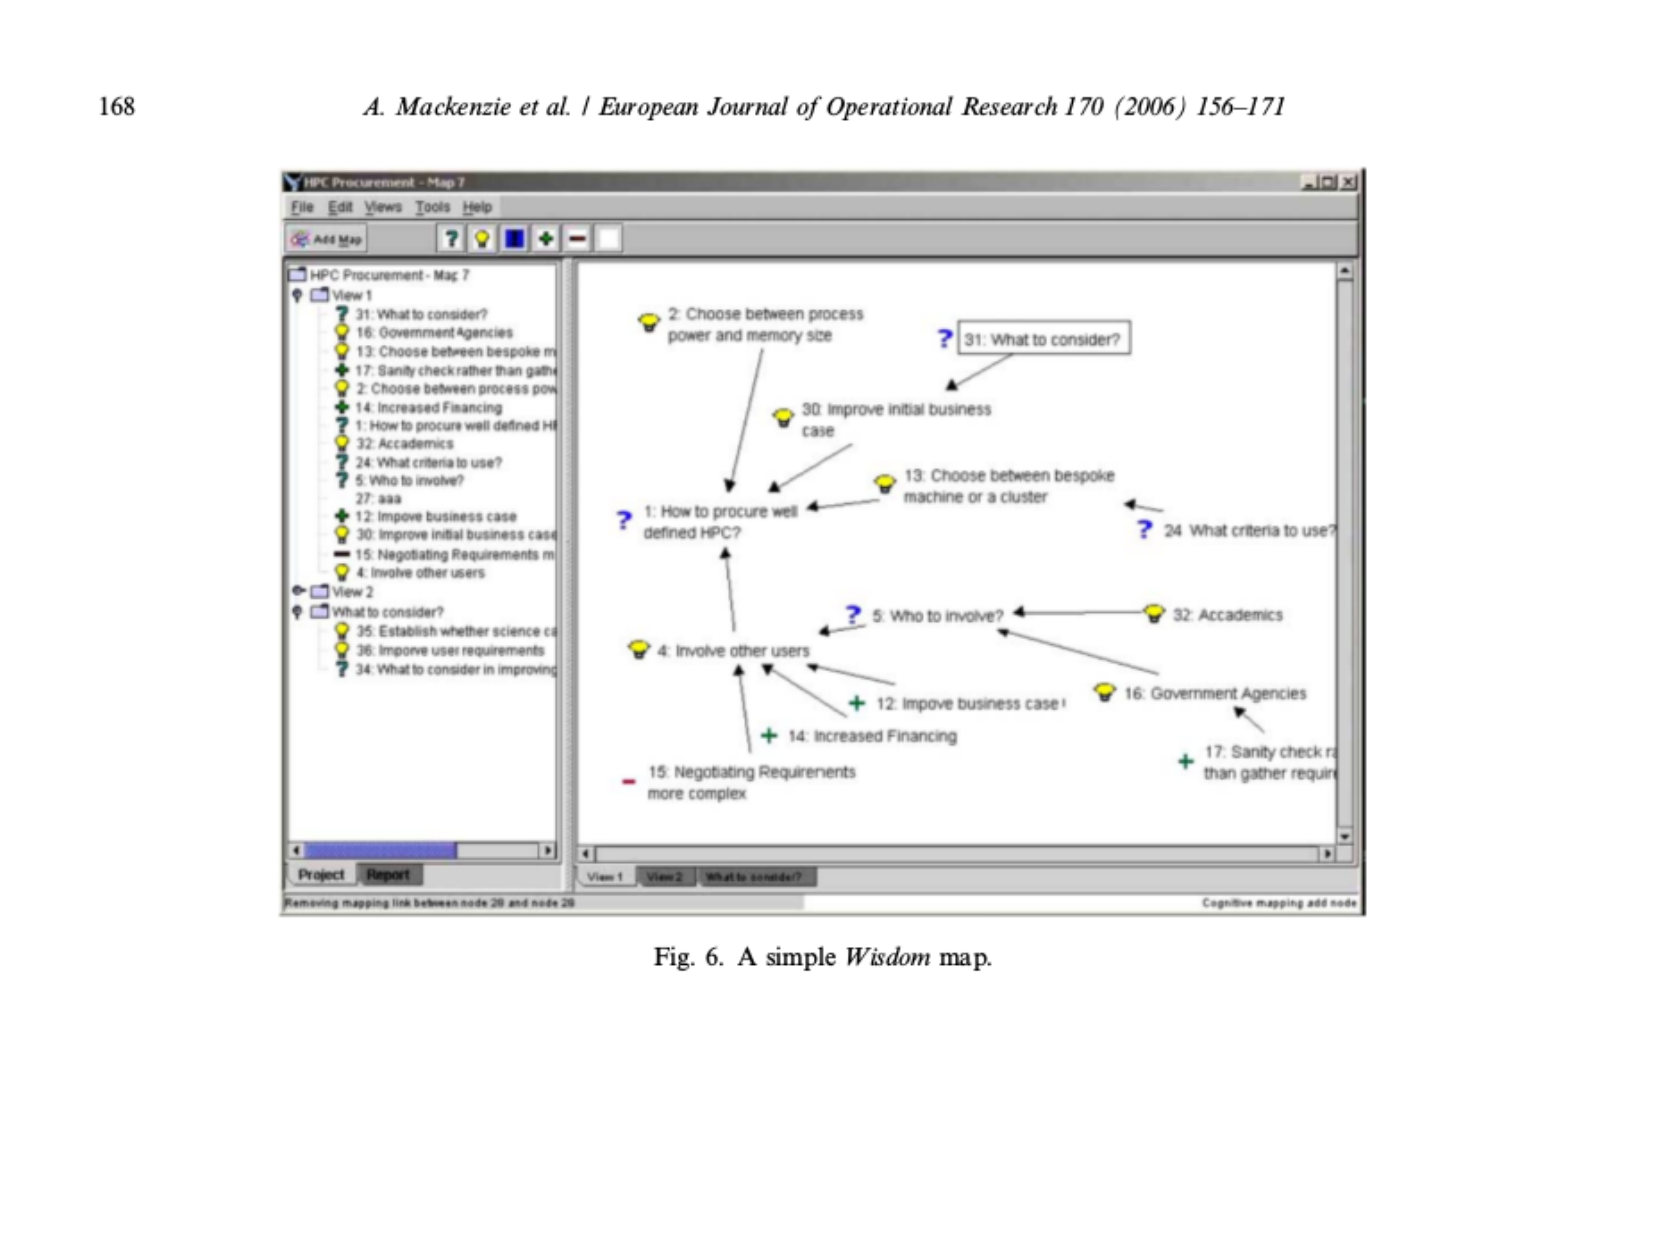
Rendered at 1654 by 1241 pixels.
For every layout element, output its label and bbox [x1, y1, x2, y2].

picture [59, 35, 1633, 1014]
